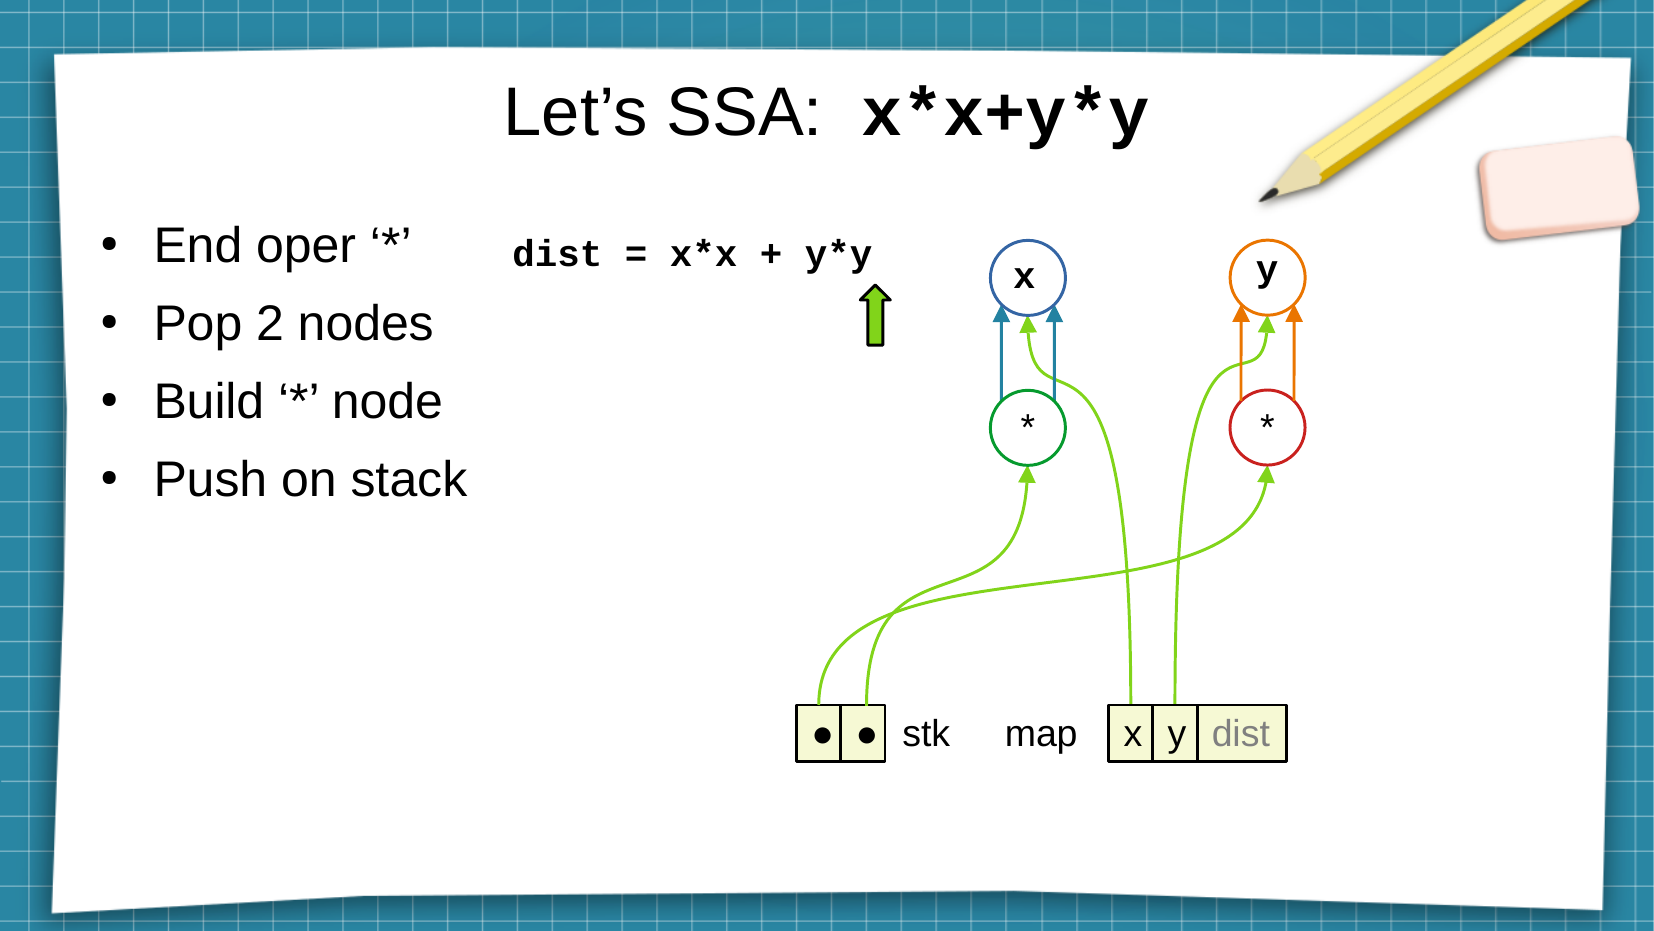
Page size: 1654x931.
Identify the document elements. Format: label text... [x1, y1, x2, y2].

text_box y [1152, 705, 1196, 762]
title Let’s SSA: x*x+y*y [82, 37, 1571, 193]
text_box x [1111, 705, 1151, 762]
text_box ● [796, 705, 841, 762]
text_box y [1241, 242, 1294, 301]
text_box map [990, 705, 1111, 804]
text_box [860, 285, 891, 346]
text_box x [998, 250, 1051, 308]
text_box dist = x*x + y*y [482, 228, 903, 286]
text_box dist [1197, 705, 1287, 762]
text_box ● [842, 705, 886, 762]
list End oper ‘*’ Pop 2 nodes Build ‘*’ node Push on stack [82, 217, 571, 841]
text_box * [1230, 390, 1306, 466]
picture [0, 0, 1654, 931]
text_box stk [887, 705, 976, 762]
text_box * [990, 390, 1066, 466]
